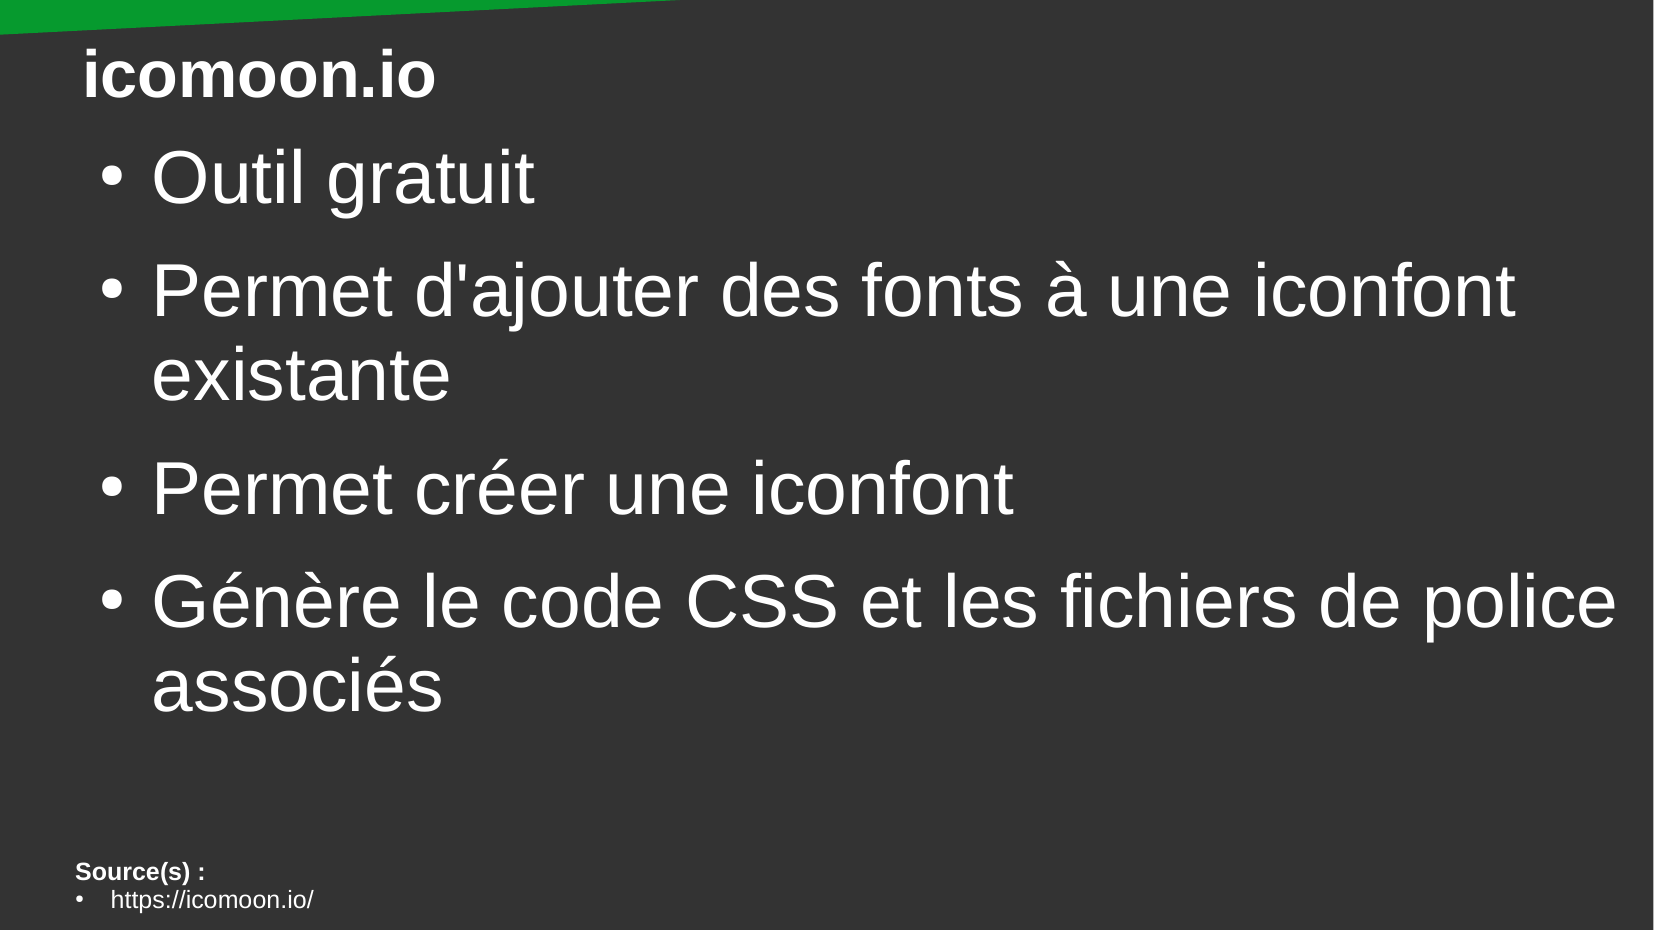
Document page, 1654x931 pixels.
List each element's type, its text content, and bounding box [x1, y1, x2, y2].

text_box [0, 0, 681, 35]
list Outil gratuit Permet d'ajouter des fonts à une iconfont existante Permet créer une iconfont Génère le code CSS et les fichiers de police associés [80, 135, 1620, 780]
text_box Source(s) : https://icomoon.io/ [60, 850, 1546, 922]
title icomoon.io [82, 37, 1571, 114]
